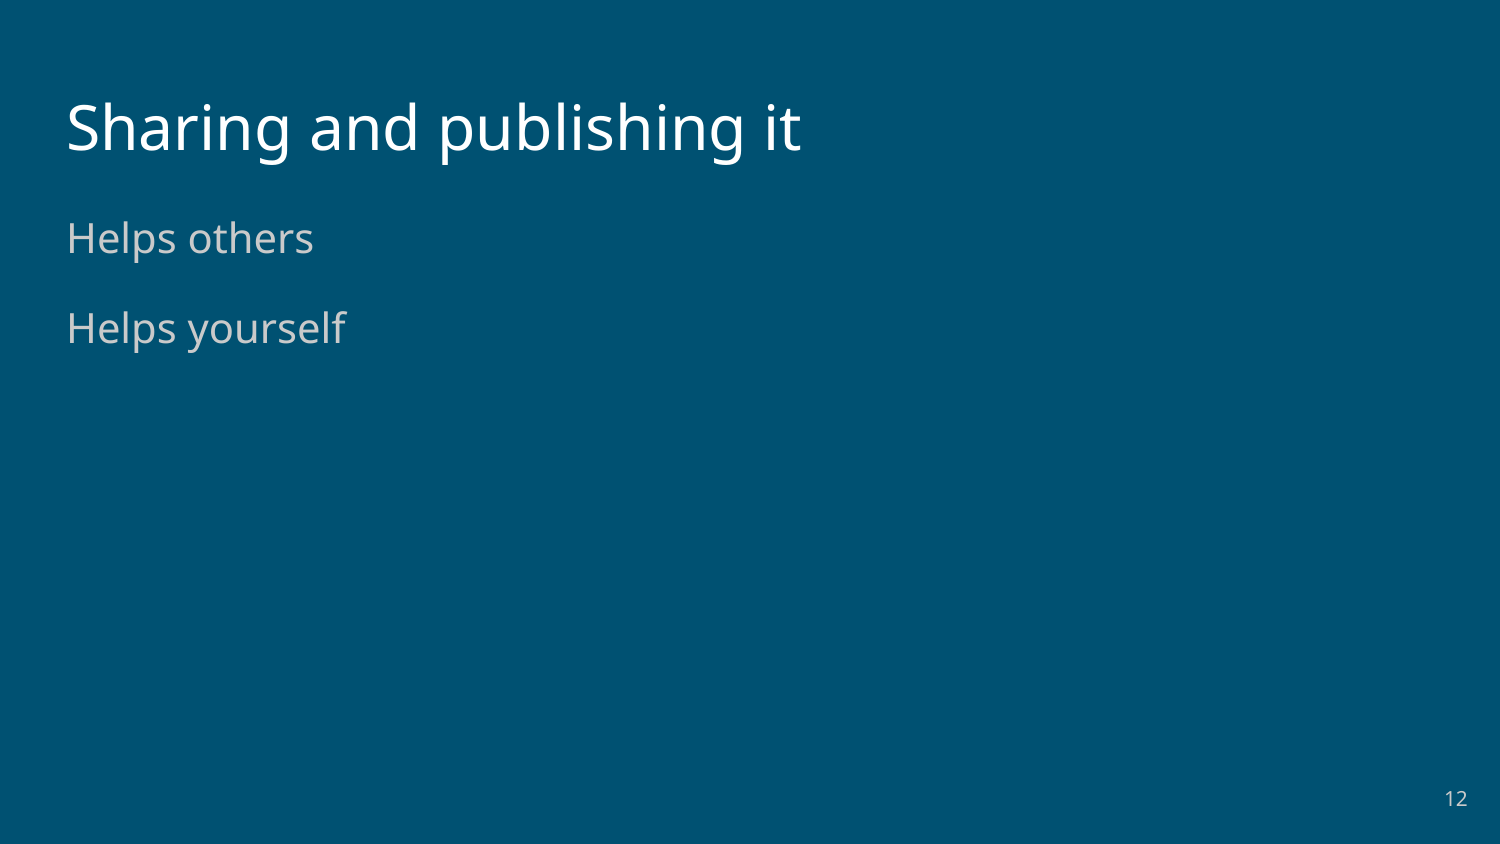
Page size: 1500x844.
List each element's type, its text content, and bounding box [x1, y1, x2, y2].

slide_number 14 [1392, 767, 1483, 833]
title Sharing and publishing it [51, 72, 1449, 167]
list Helps others Helps yourself [51, 189, 1449, 750]
